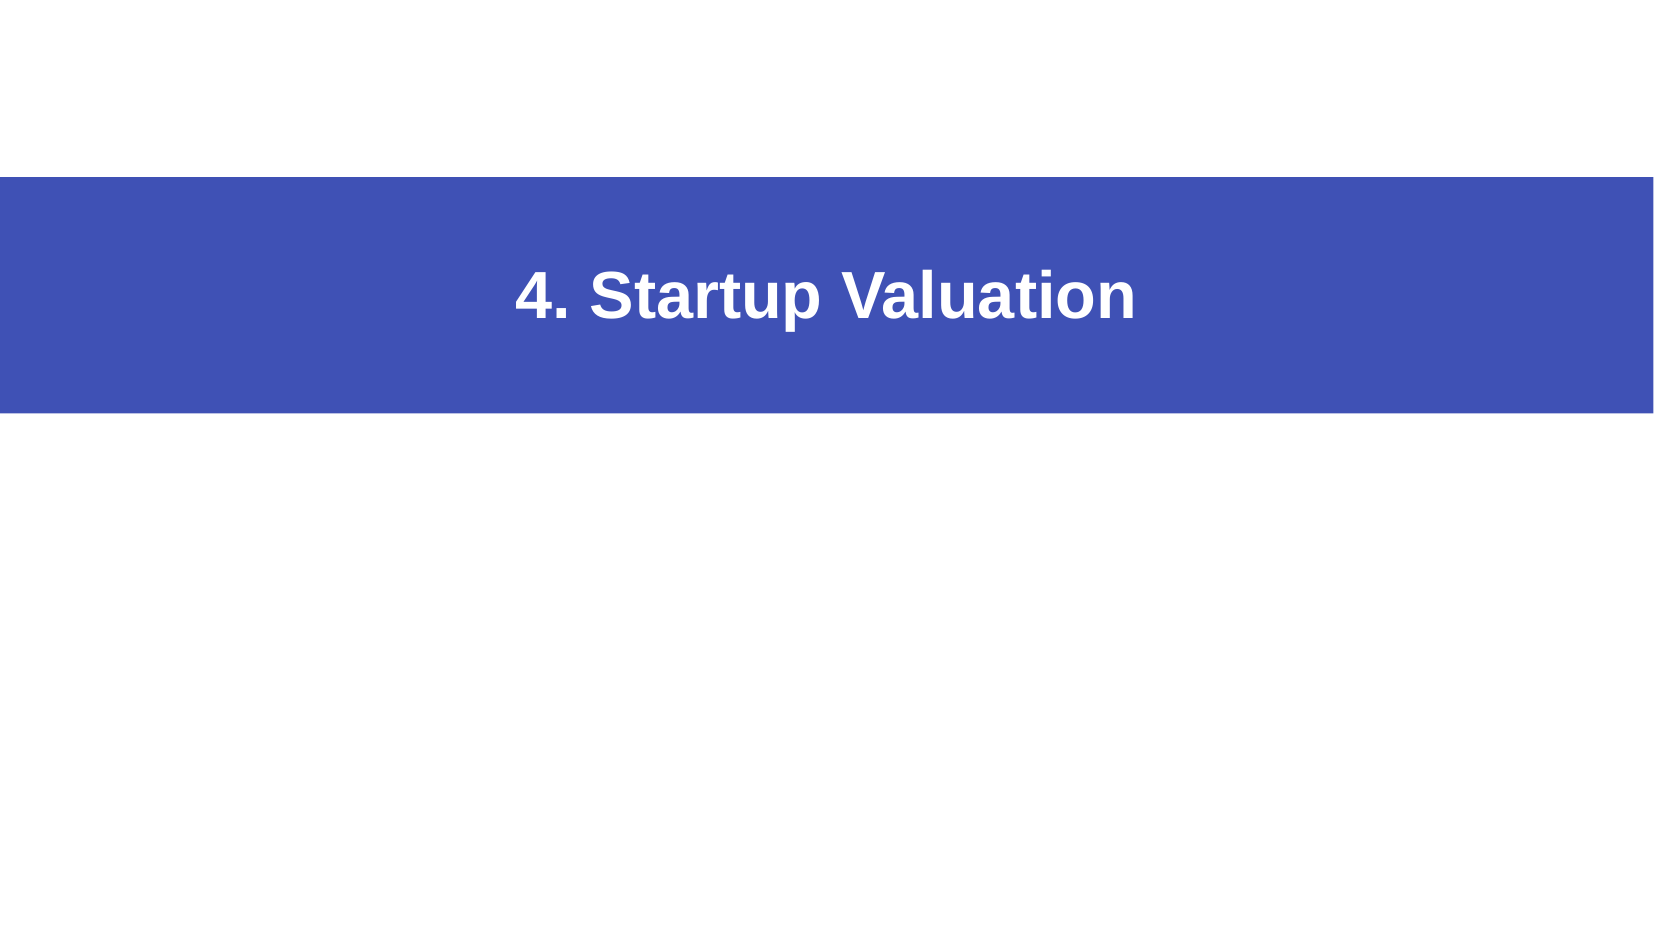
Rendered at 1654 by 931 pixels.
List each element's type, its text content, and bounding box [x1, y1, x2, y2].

title 4. Startup Valuation [0, 177, 1654, 414]
